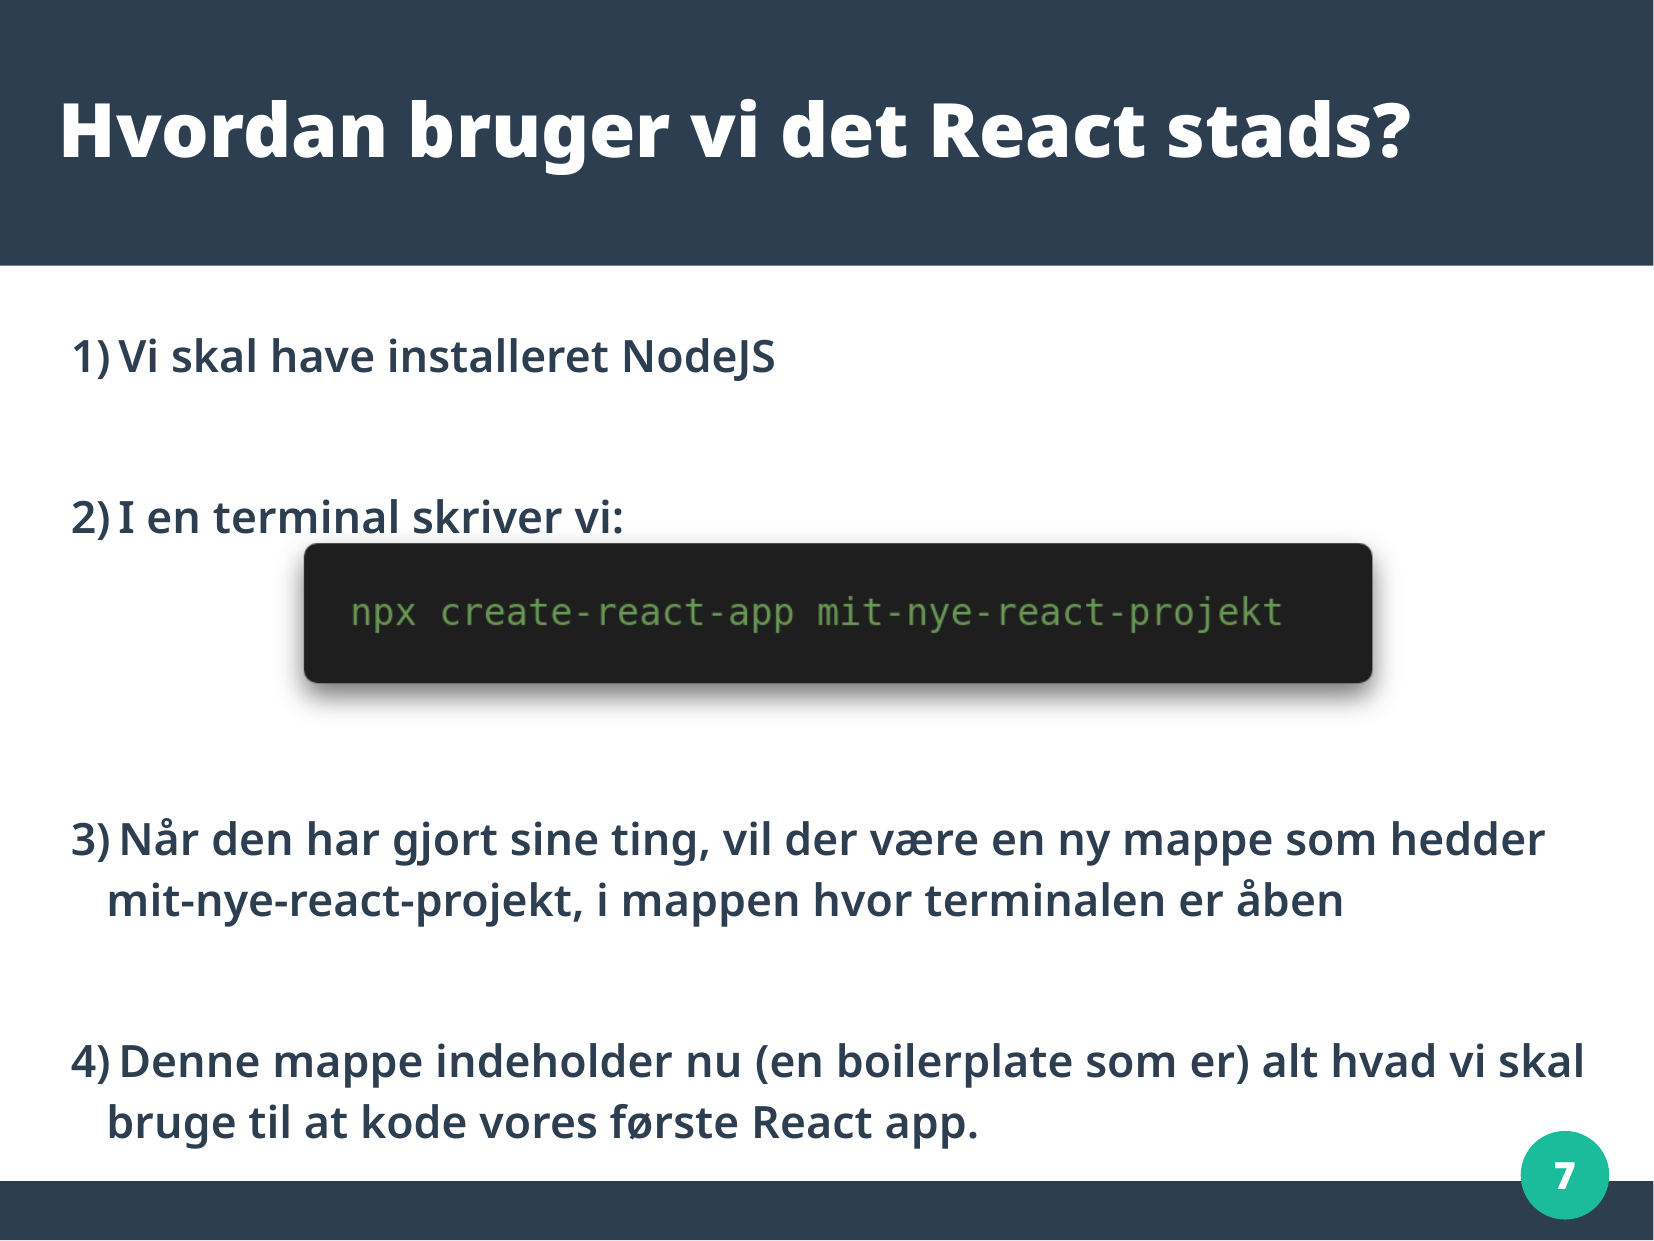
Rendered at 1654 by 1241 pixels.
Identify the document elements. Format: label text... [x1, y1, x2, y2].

list Vi skal have installeret NodeJS I en terminal skriver vi: Når den har gjort sine ting, vil der være en ny mappe som hedder mit-nye-react-projekt, i mappen hvor terminalen er åben Denne mappe indeholder nu (en boilerplate som er) alt hvad vi skal bruge til at kode vores første React app. [59, 324, 1595, 1152]
title Hvordan bruger vi det React stads? [59, 49, 1595, 207]
picture [258, 496, 1416, 733]
